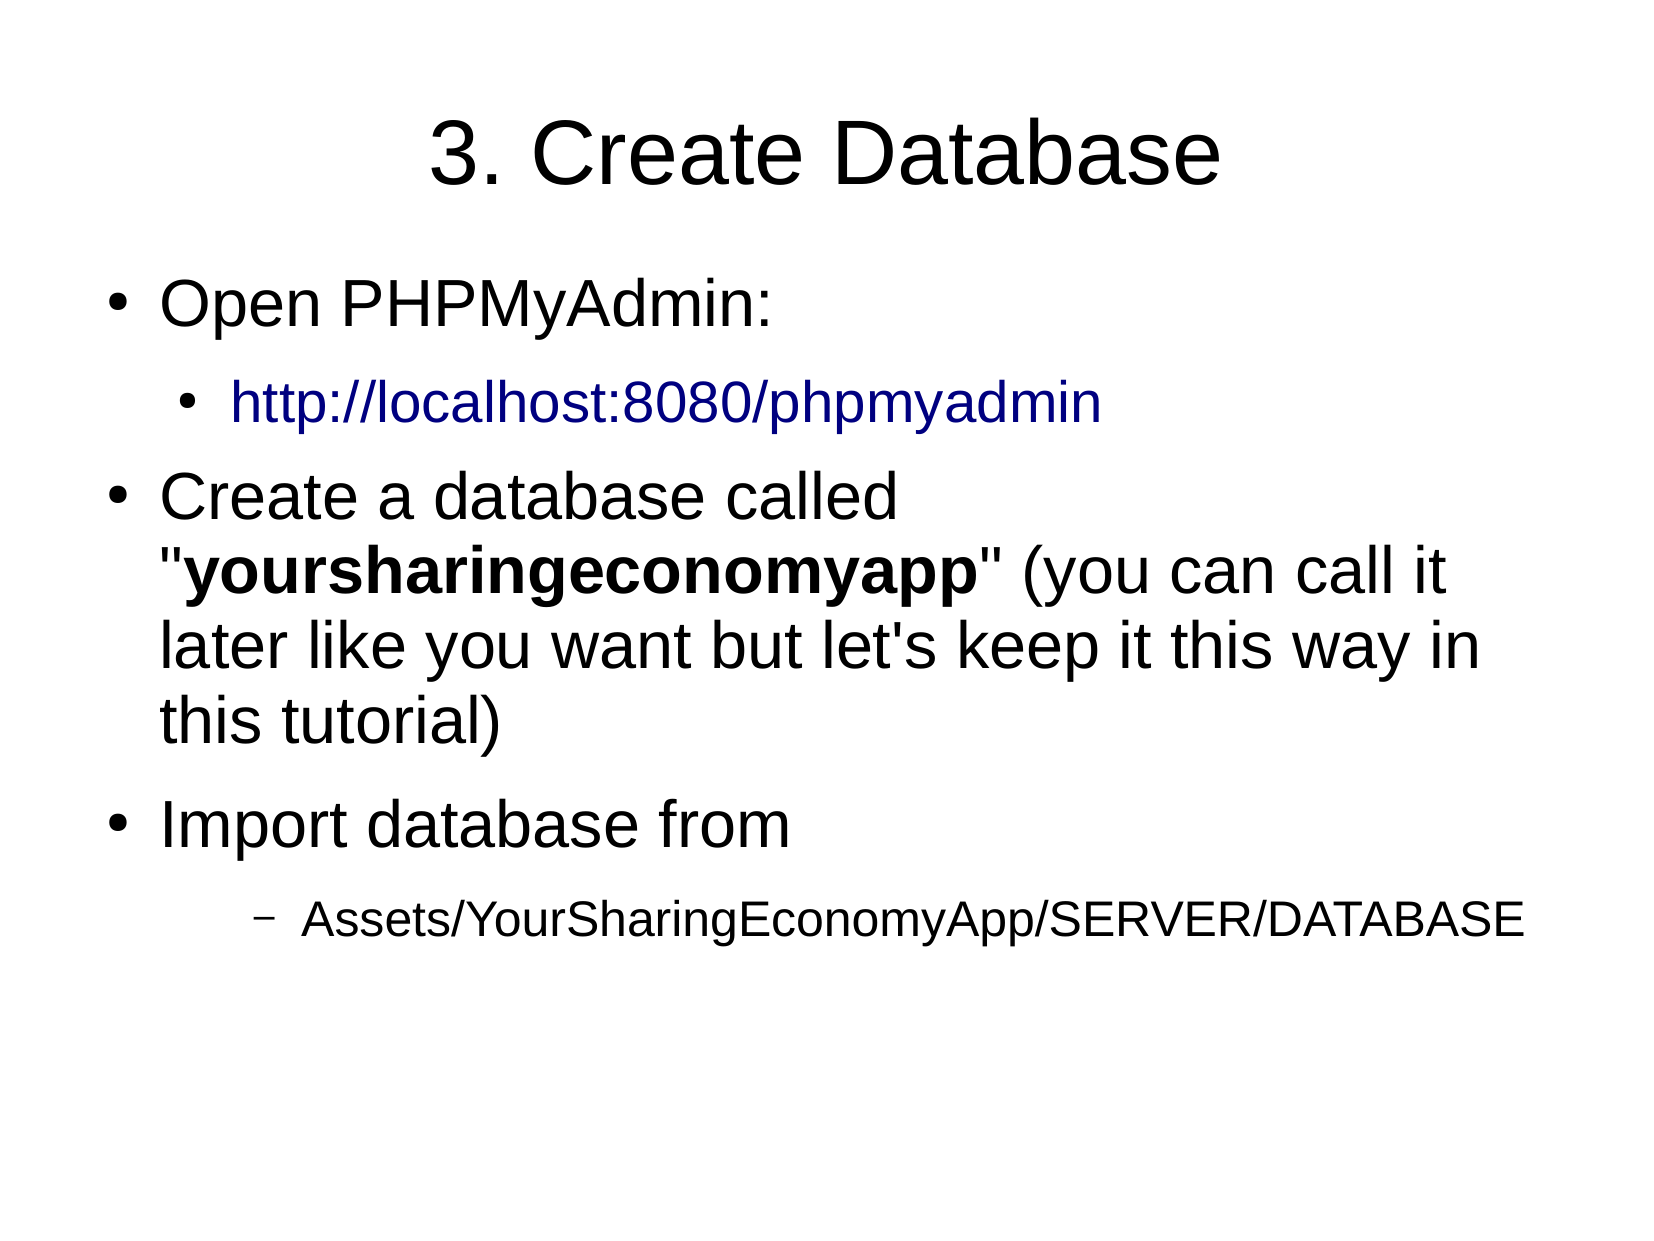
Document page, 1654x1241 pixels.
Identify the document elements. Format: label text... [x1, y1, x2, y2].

list Open PHPMyAdmin: http://localhost:8080/phpmyadmin Create a database called "yoursharingeconomyapp" (you can call it later like you want but let's keep it this way in this tutorial) Import database from Assets/YourSharingEconomyApp/SERVER/DATABASE [88, 265, 1577, 986]
title 3. Create Database [82, 49, 1571, 257]
